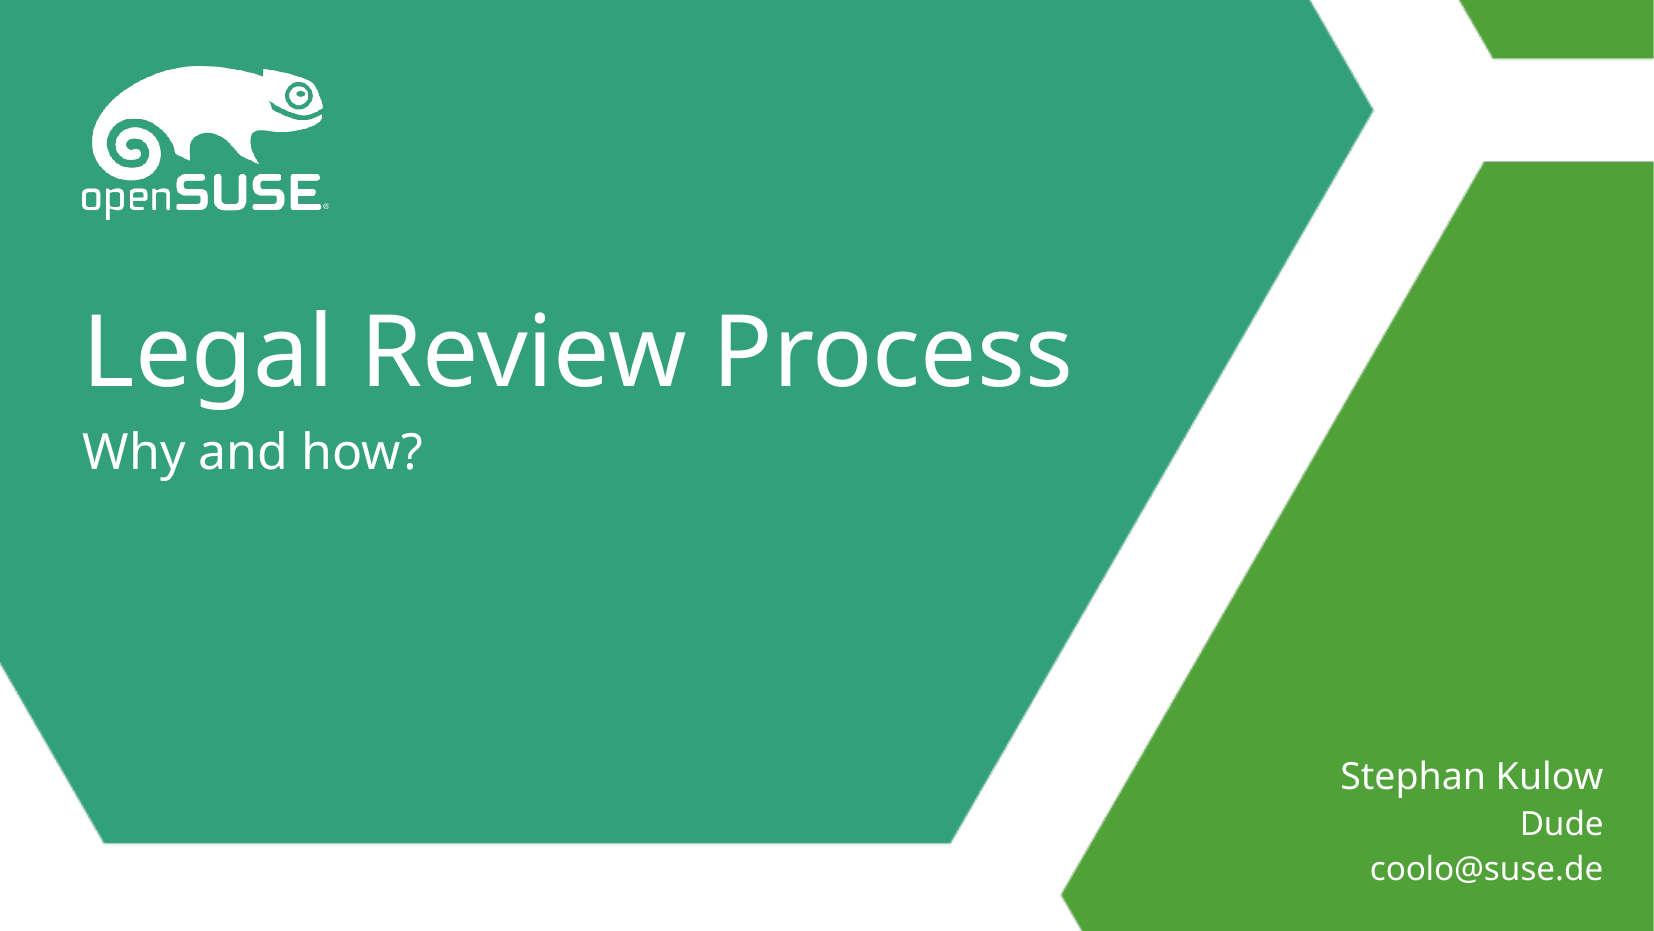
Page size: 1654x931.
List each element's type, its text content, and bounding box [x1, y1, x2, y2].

picture [0, 0, 1654, 931]
title Legal Review Process Why and how? [82, 219, 1218, 545]
subtitle Stephan Kulow Dude coolo@suse.de [1177, 686, 1604, 931]
